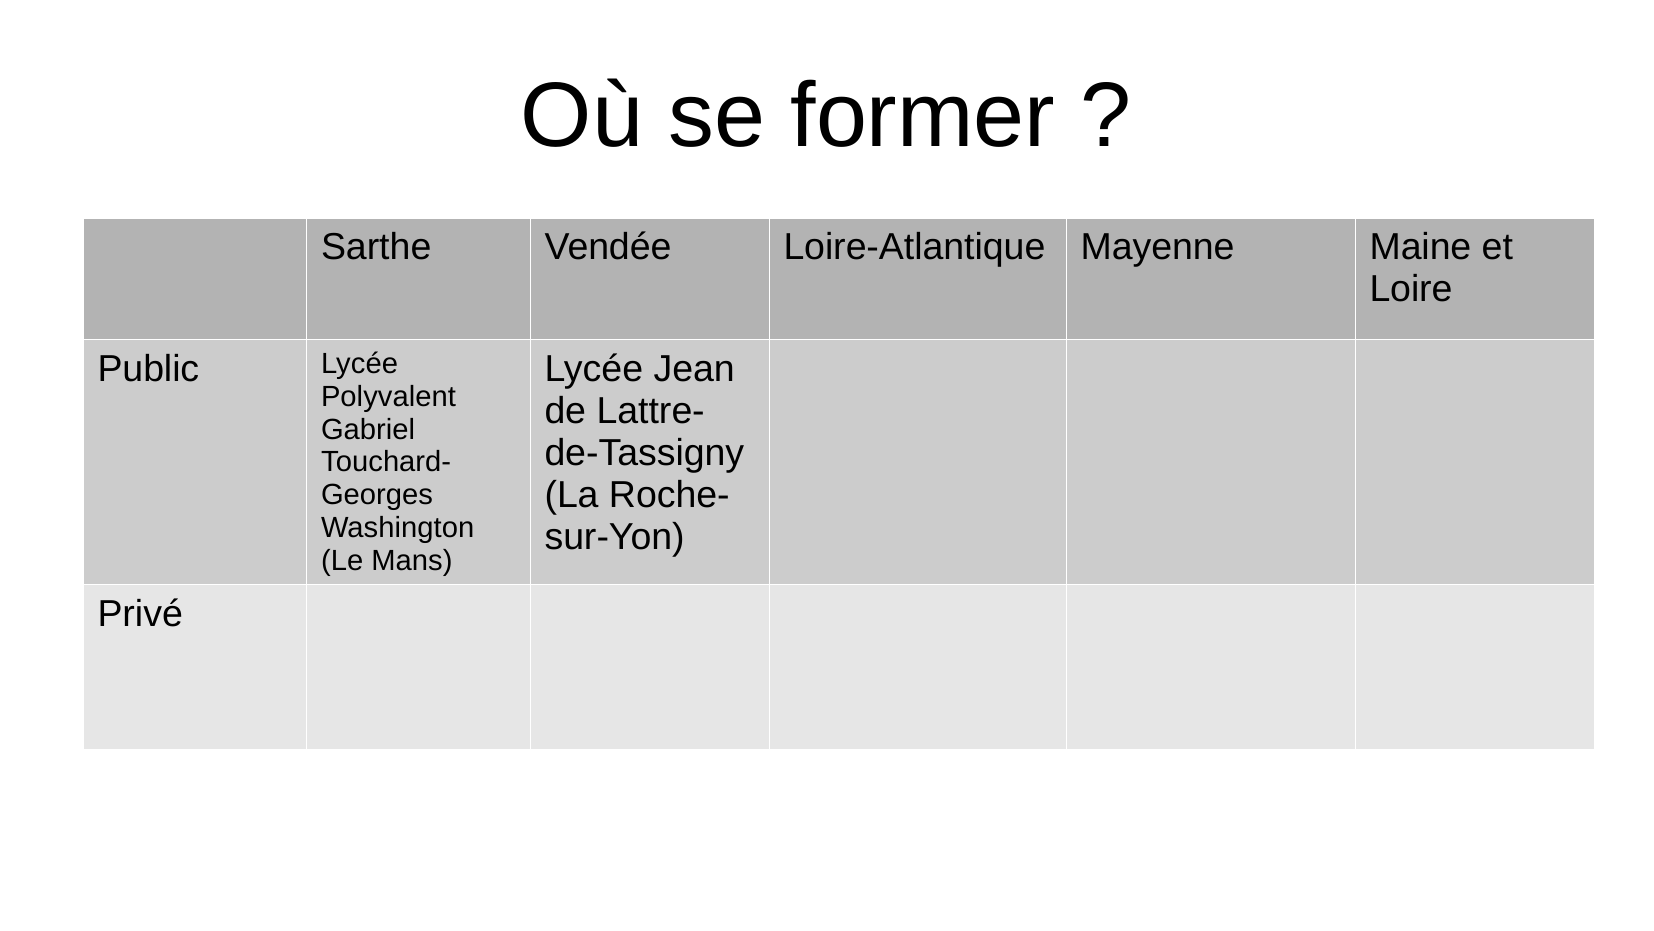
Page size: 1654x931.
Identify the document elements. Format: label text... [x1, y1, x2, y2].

title Où se former ? [82, 37, 1571, 193]
table_cell Lycée Polyvalent Gabriel Touchard-Georges Washington (Le Mans) [307, 340, 530, 584]
table_cell [770, 585, 1066, 749]
table_cell [1356, 340, 1594, 584]
table_header [84, 219, 306, 339]
table_cell [770, 340, 1066, 584]
table_cell [531, 585, 769, 749]
table_header Mayenne [1067, 219, 1355, 339]
table_cell [1356, 585, 1594, 749]
table_header Vendée [531, 219, 769, 339]
table_cell Public [84, 340, 306, 584]
table_header Sarthe [307, 219, 530, 339]
table_cell Privé [84, 585, 306, 749]
table_cell [307, 585, 530, 749]
table_cell Lycée Jean de Lattre-de-Tassigny (La Roche-sur-Yon) [531, 340, 769, 584]
table_header Maine et Loire [1356, 219, 1594, 339]
table_header Loire-Atlantique [770, 219, 1066, 339]
table_cell [1067, 340, 1355, 584]
table_cell [1067, 585, 1355, 749]
